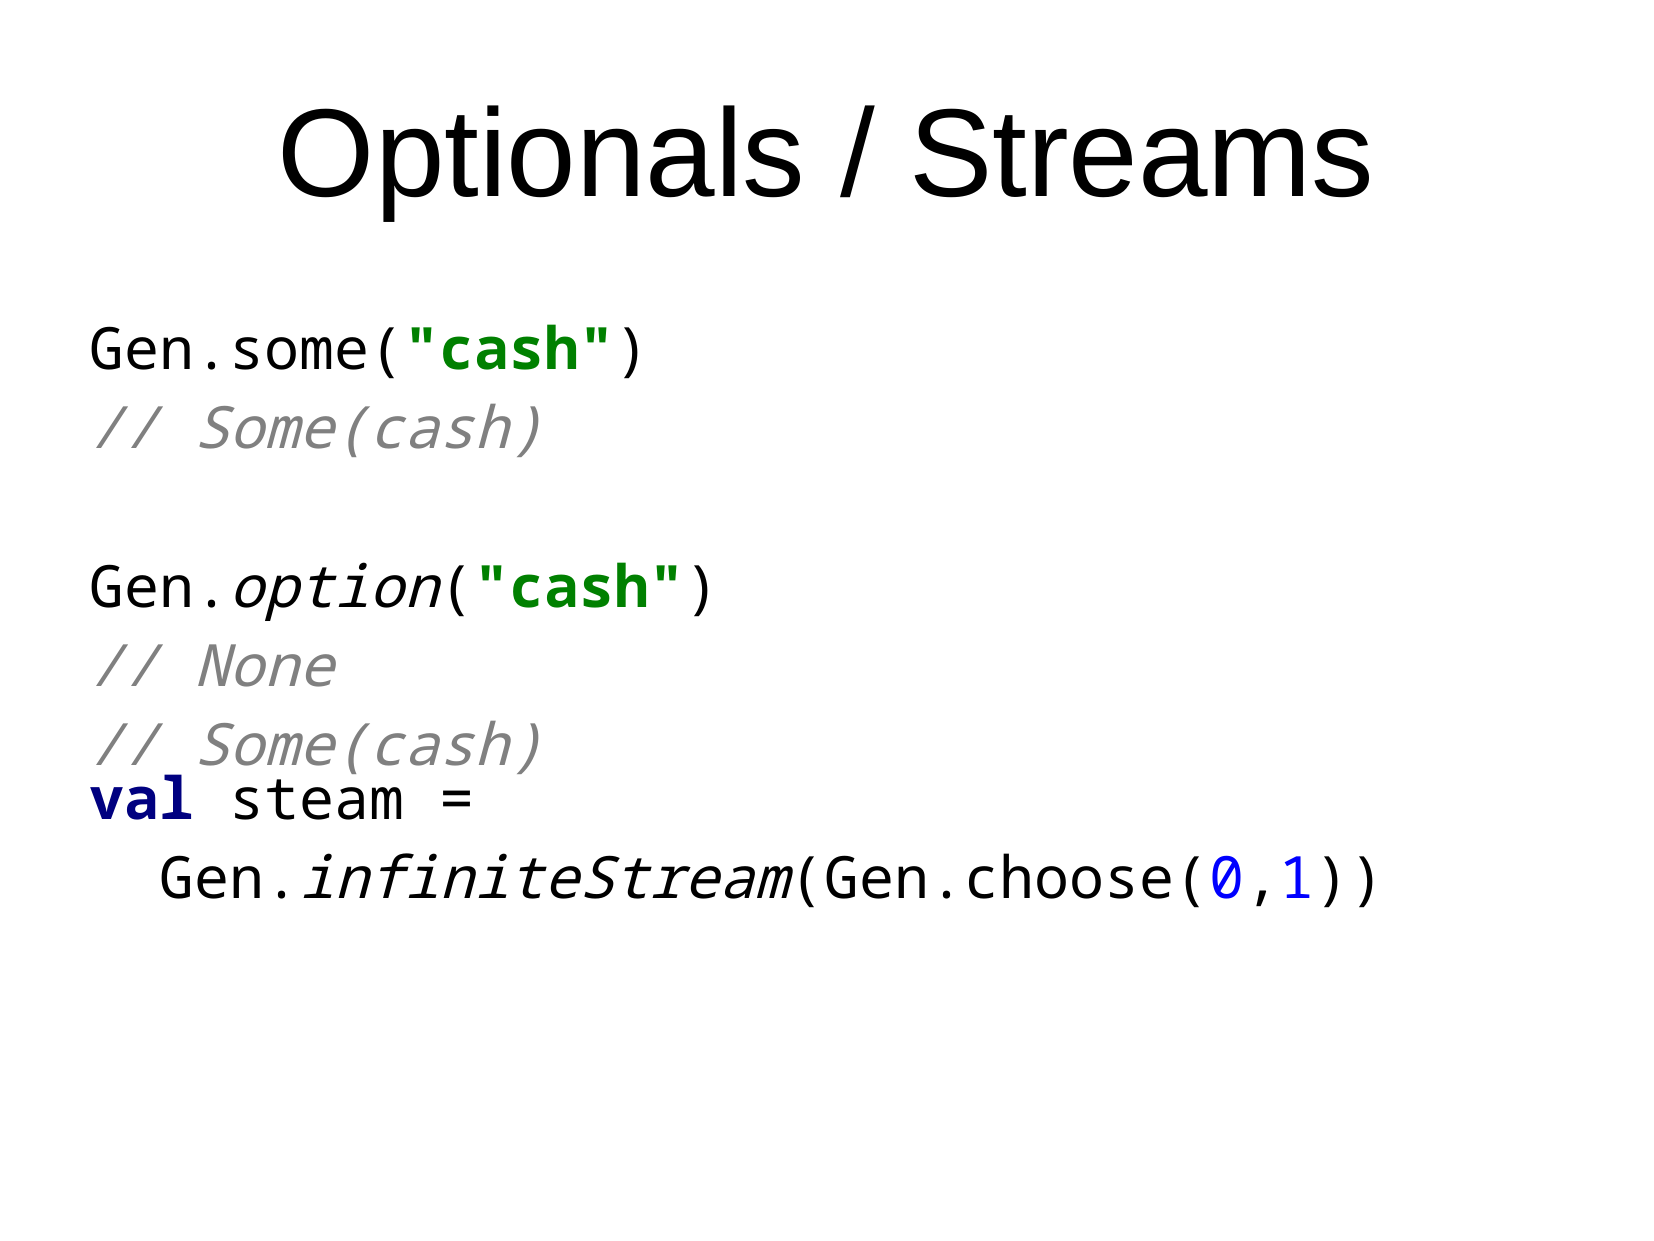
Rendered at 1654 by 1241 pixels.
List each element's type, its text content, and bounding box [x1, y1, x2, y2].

title Optionals / Streams [82, 49, 1571, 257]
text_box Gen.some("cash") // Some(cash) Gen.option("cash") // None // Some(cash) [75, 300, 1474, 676]
text_box val steam = Gen.infiniteStream(Gen.choose(0,1)) [75, 750, 1609, 882]
